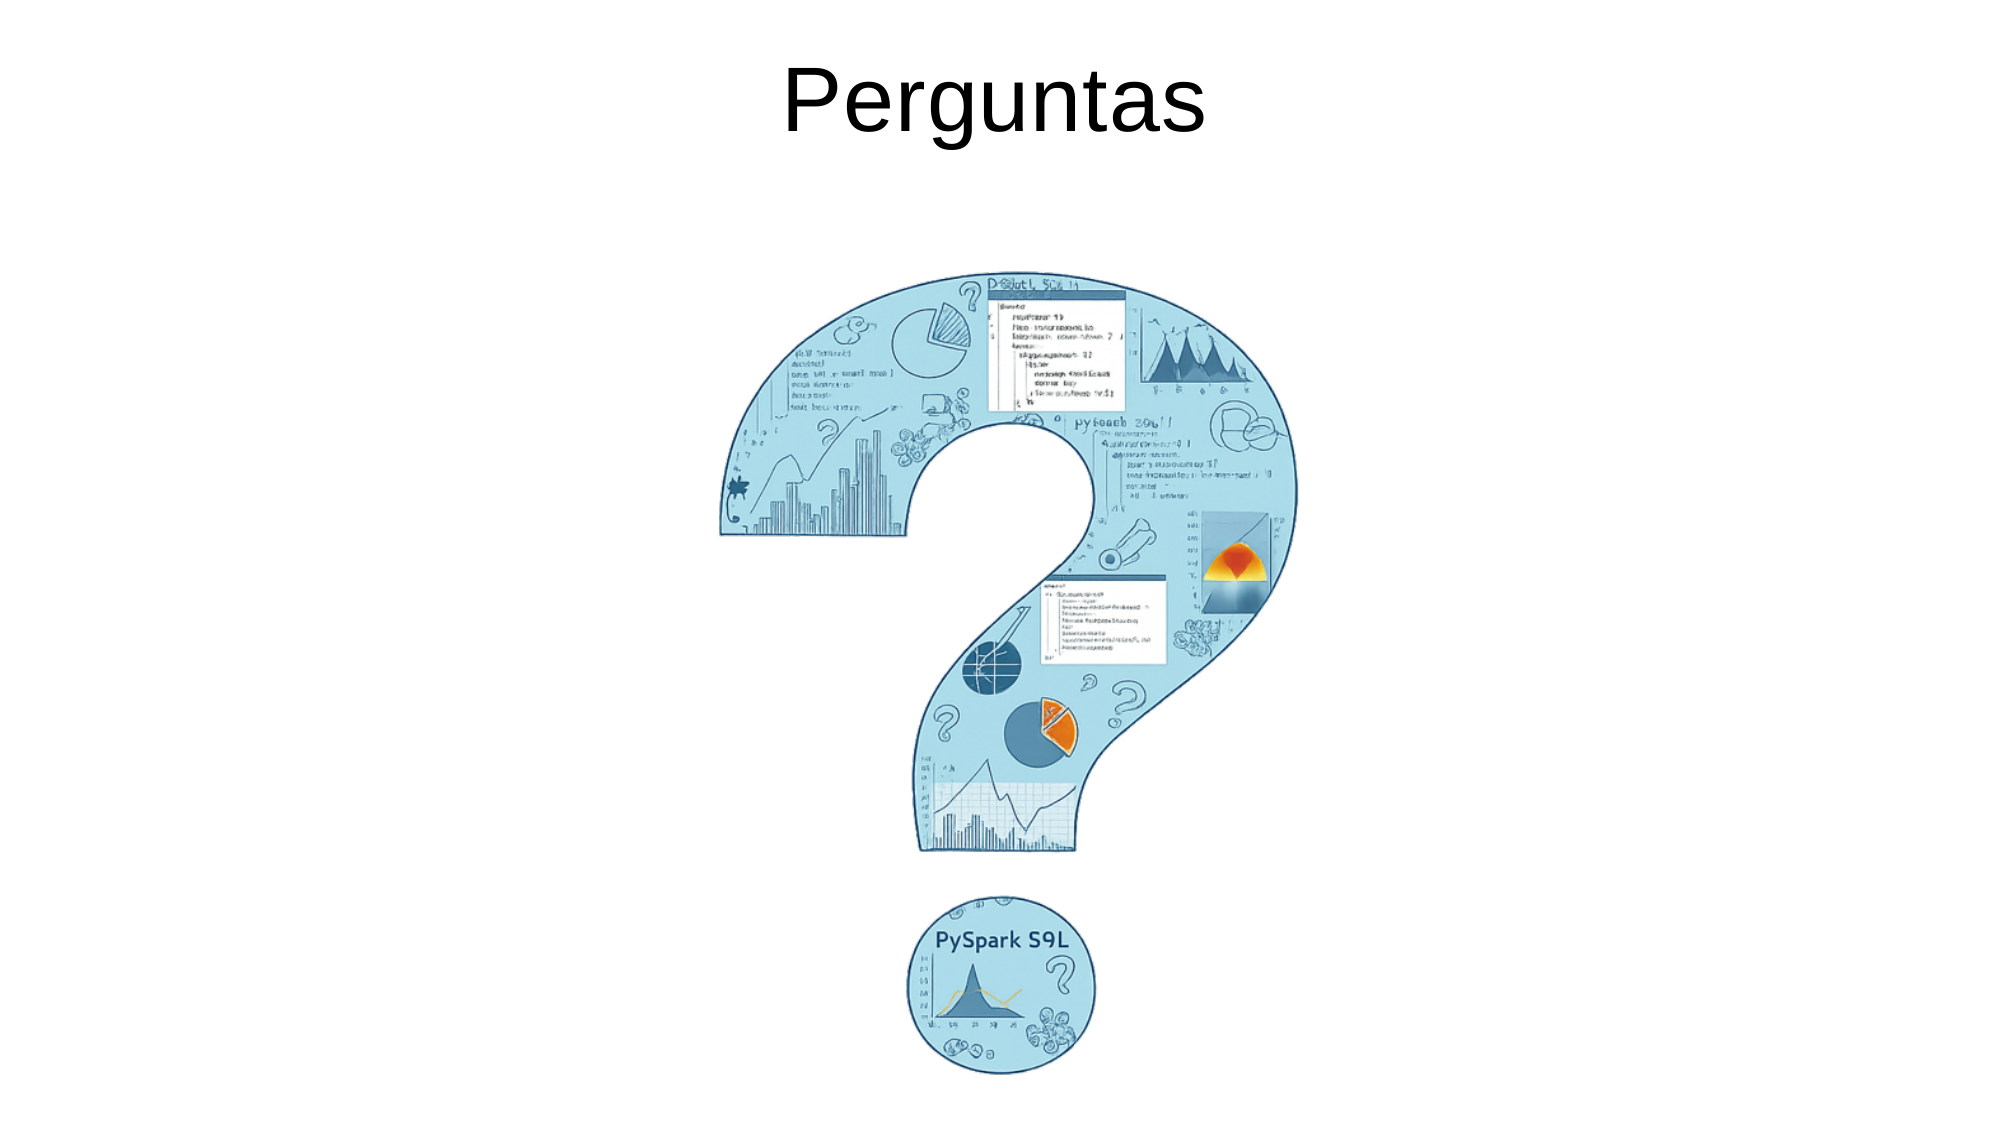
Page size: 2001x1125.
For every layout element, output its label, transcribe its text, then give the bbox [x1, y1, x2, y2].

title Perguntas [626, 0, 1364, 205]
picture [666, 246, 1334, 1095]
